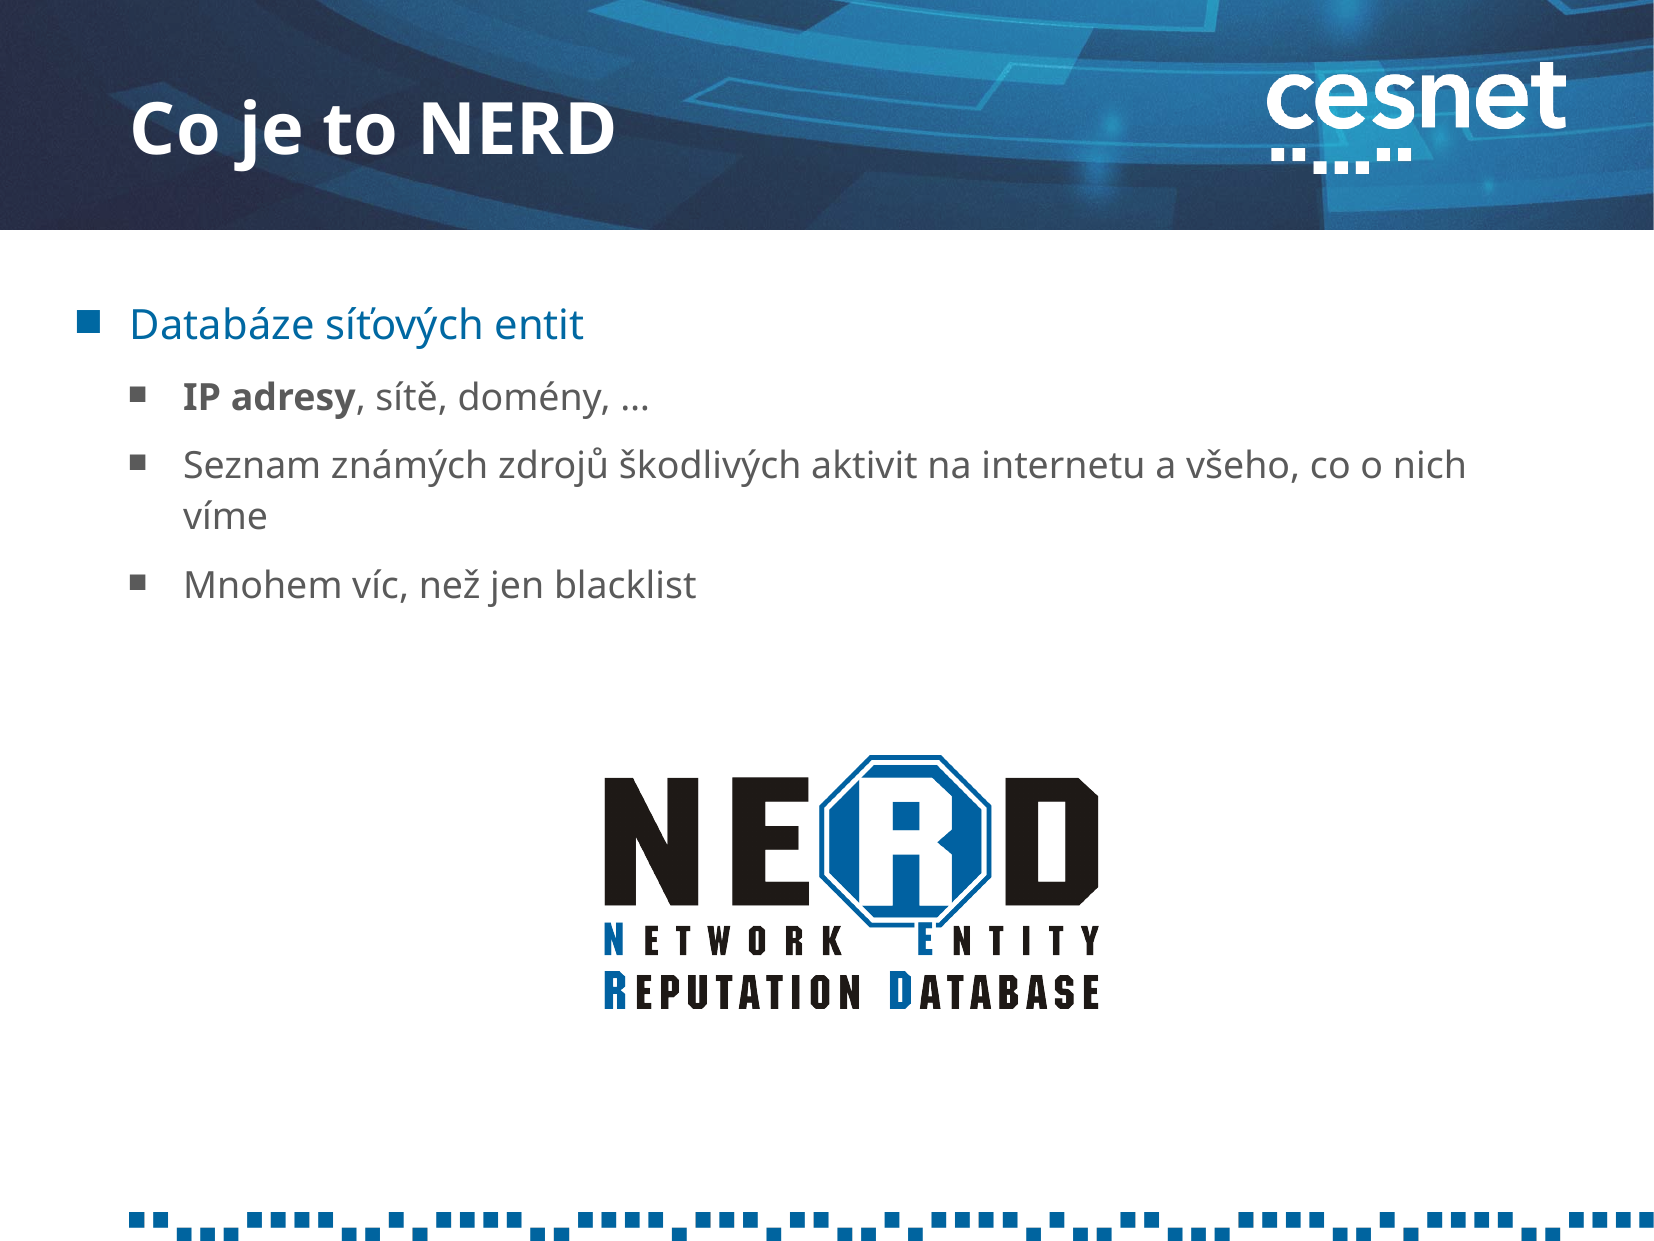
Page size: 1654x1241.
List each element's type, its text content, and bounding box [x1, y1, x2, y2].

picture [1266, 62, 1567, 174]
picture [602, 755, 1099, 1010]
list Databáze síťových entit IP adresy, sítě, domény, … Seznam známých zdrojů škodlivých aktivit na internetu a všeho, co o nich víme Mnohem víc, než jen blacklist [76, 295, 1518, 1146]
title Co je to NERD [129, 15, 1229, 223]
picture [129, 1212, 1654, 1241]
